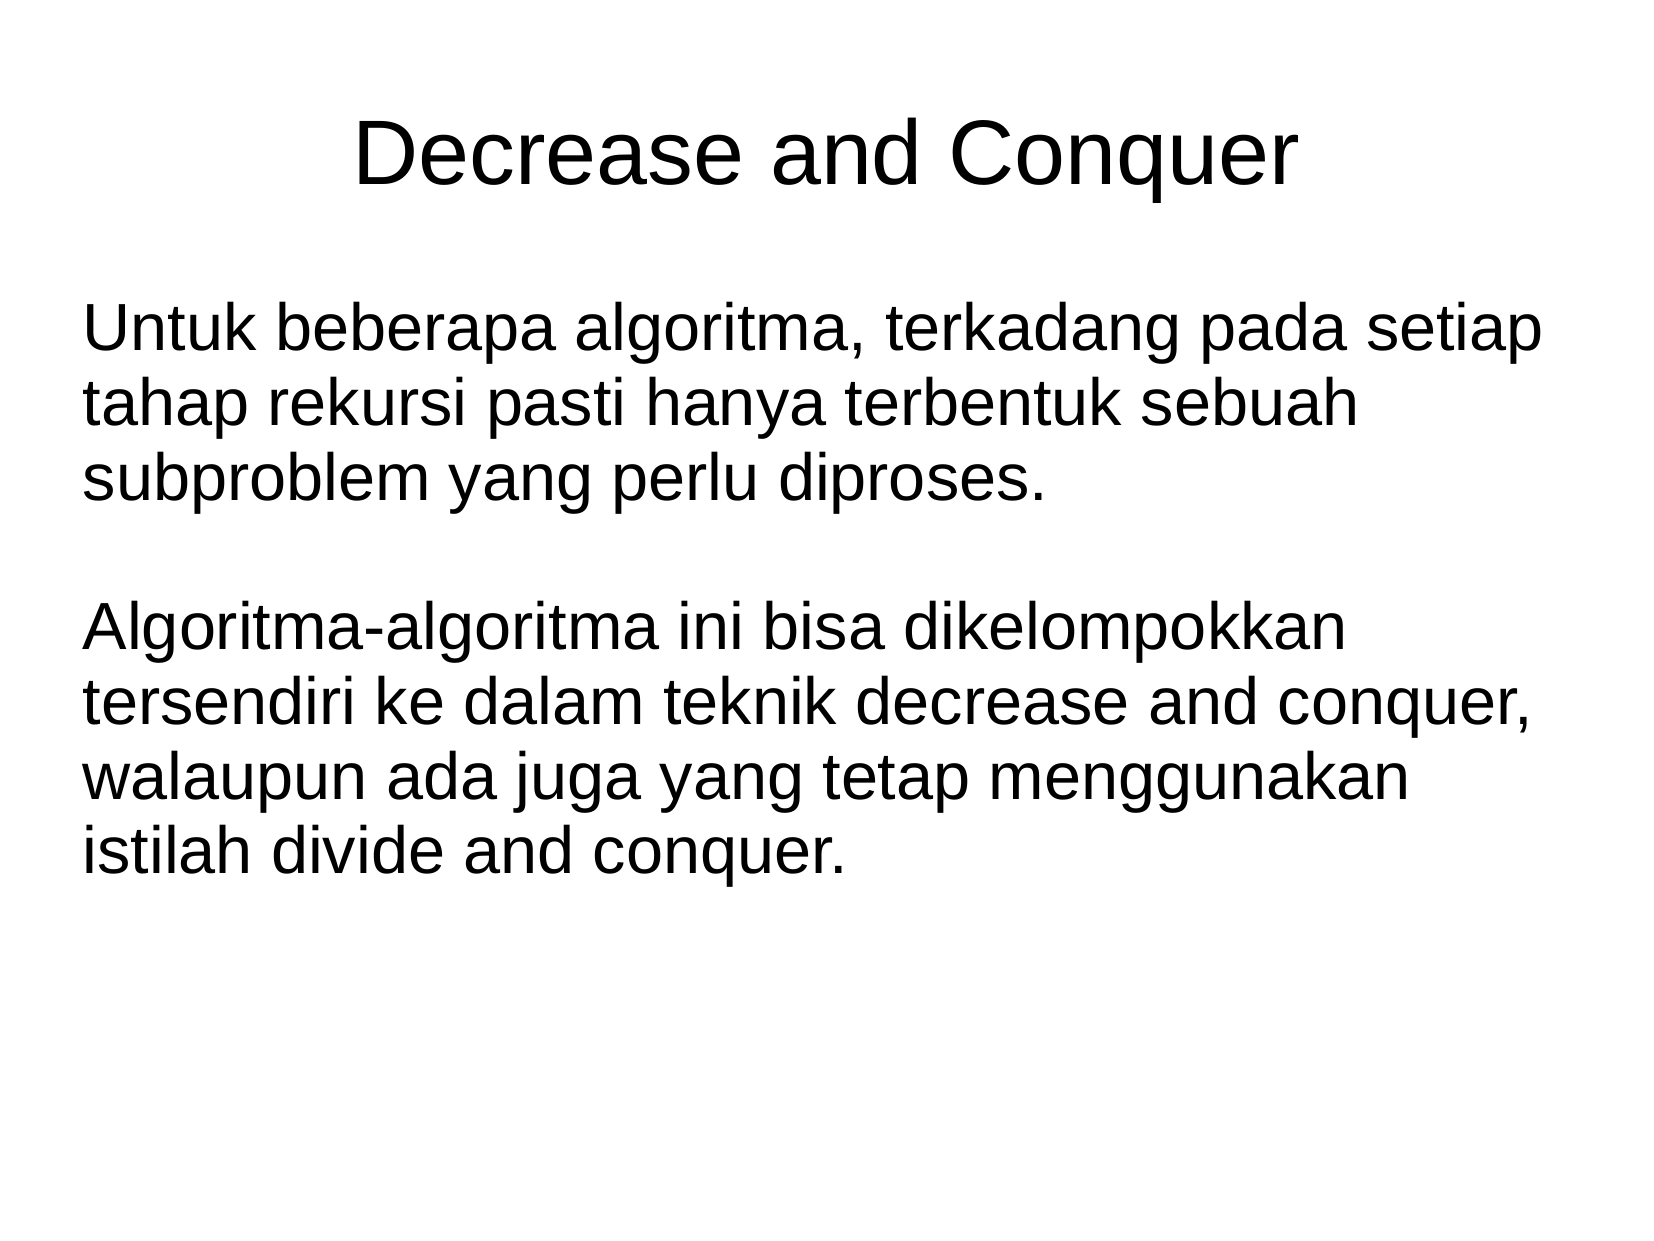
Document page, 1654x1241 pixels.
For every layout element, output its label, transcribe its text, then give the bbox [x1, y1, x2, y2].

subtitle Untuk beberapa algoritma, terkadang pada setiap tahap rekursi pasti hanya terbentuk sebuah subproblem yang perlu diproses. Algoritma-algoritma ini bisa dikelompokkan tersendiri ke dalam teknik decrease and conquer, walaupun ada juga yang tetap menggunakan istilah divide and conquer. [82, 290, 1571, 1010]
title Decrease and Conquer [82, 49, 1571, 257]
